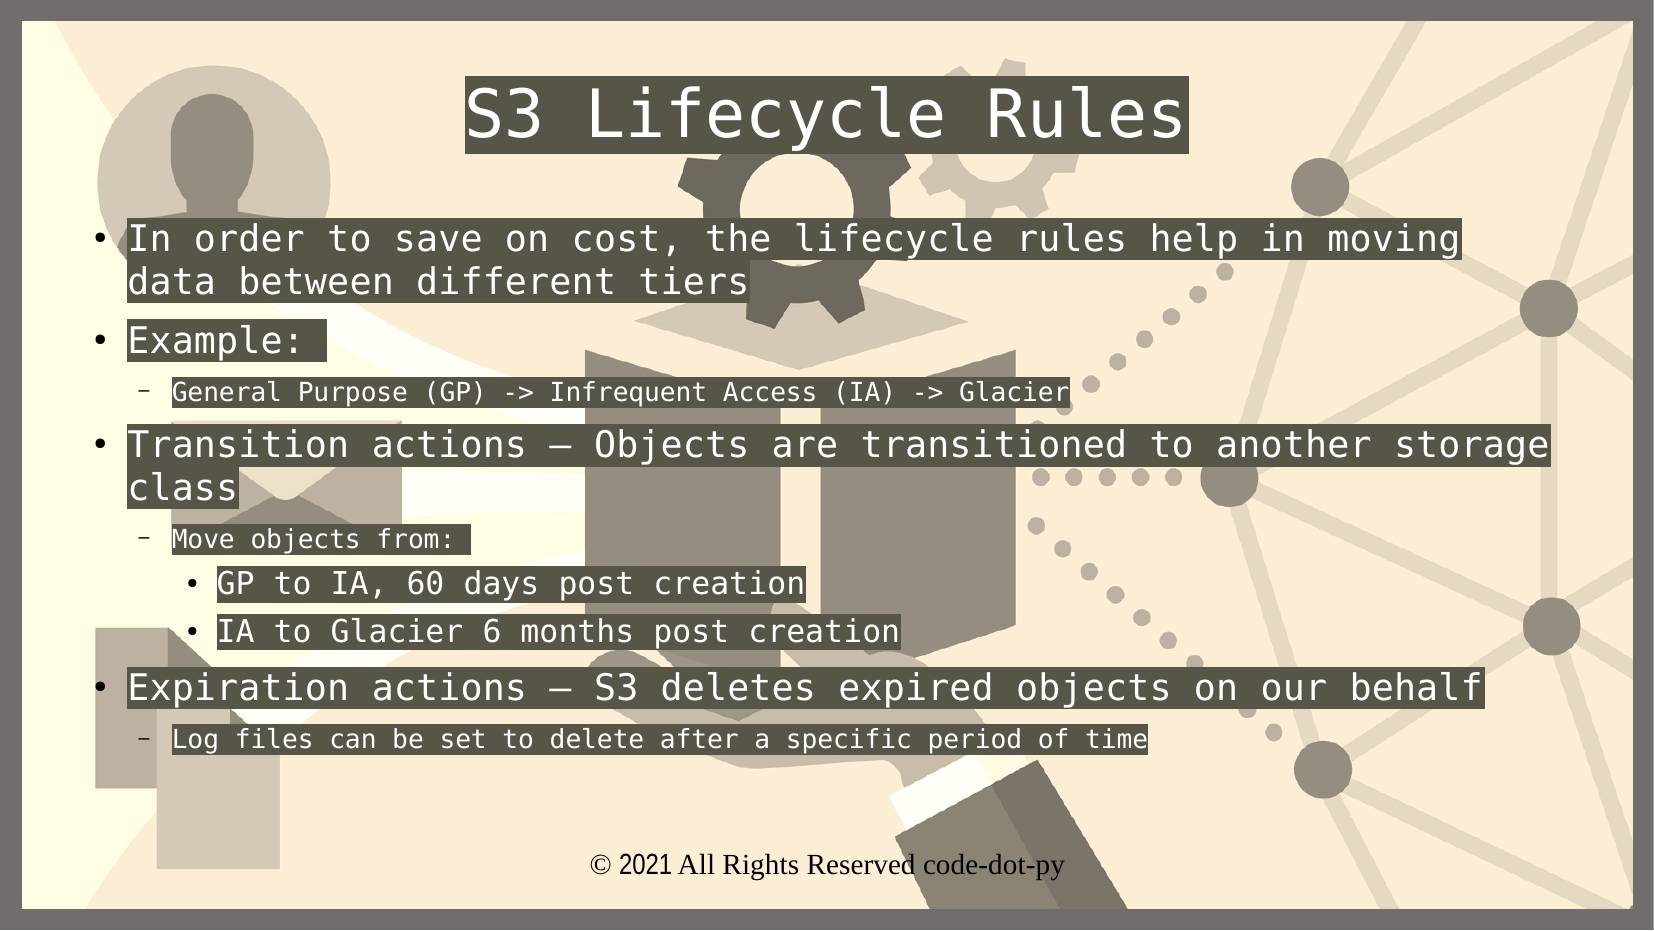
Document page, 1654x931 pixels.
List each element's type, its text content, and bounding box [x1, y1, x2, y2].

picture [0, 0, 1654, 930]
list In order to save on cost, the lifecycle rules help in moving data between different tiers Example: General Purpose (GP) -> Infrequent Access (IA) -> Glacier Transition actions – Objects are transitioned to another storage class Move objects from: GP to IA, 60 days post creation IA to Glacier 6 months post creation Expiration actions – S3 deletes expired objects on our behalf Log files can be set to delete after a specific period of time [82, 217, 1571, 758]
title S3 Lifecycle Rules [82, 37, 1571, 193]
